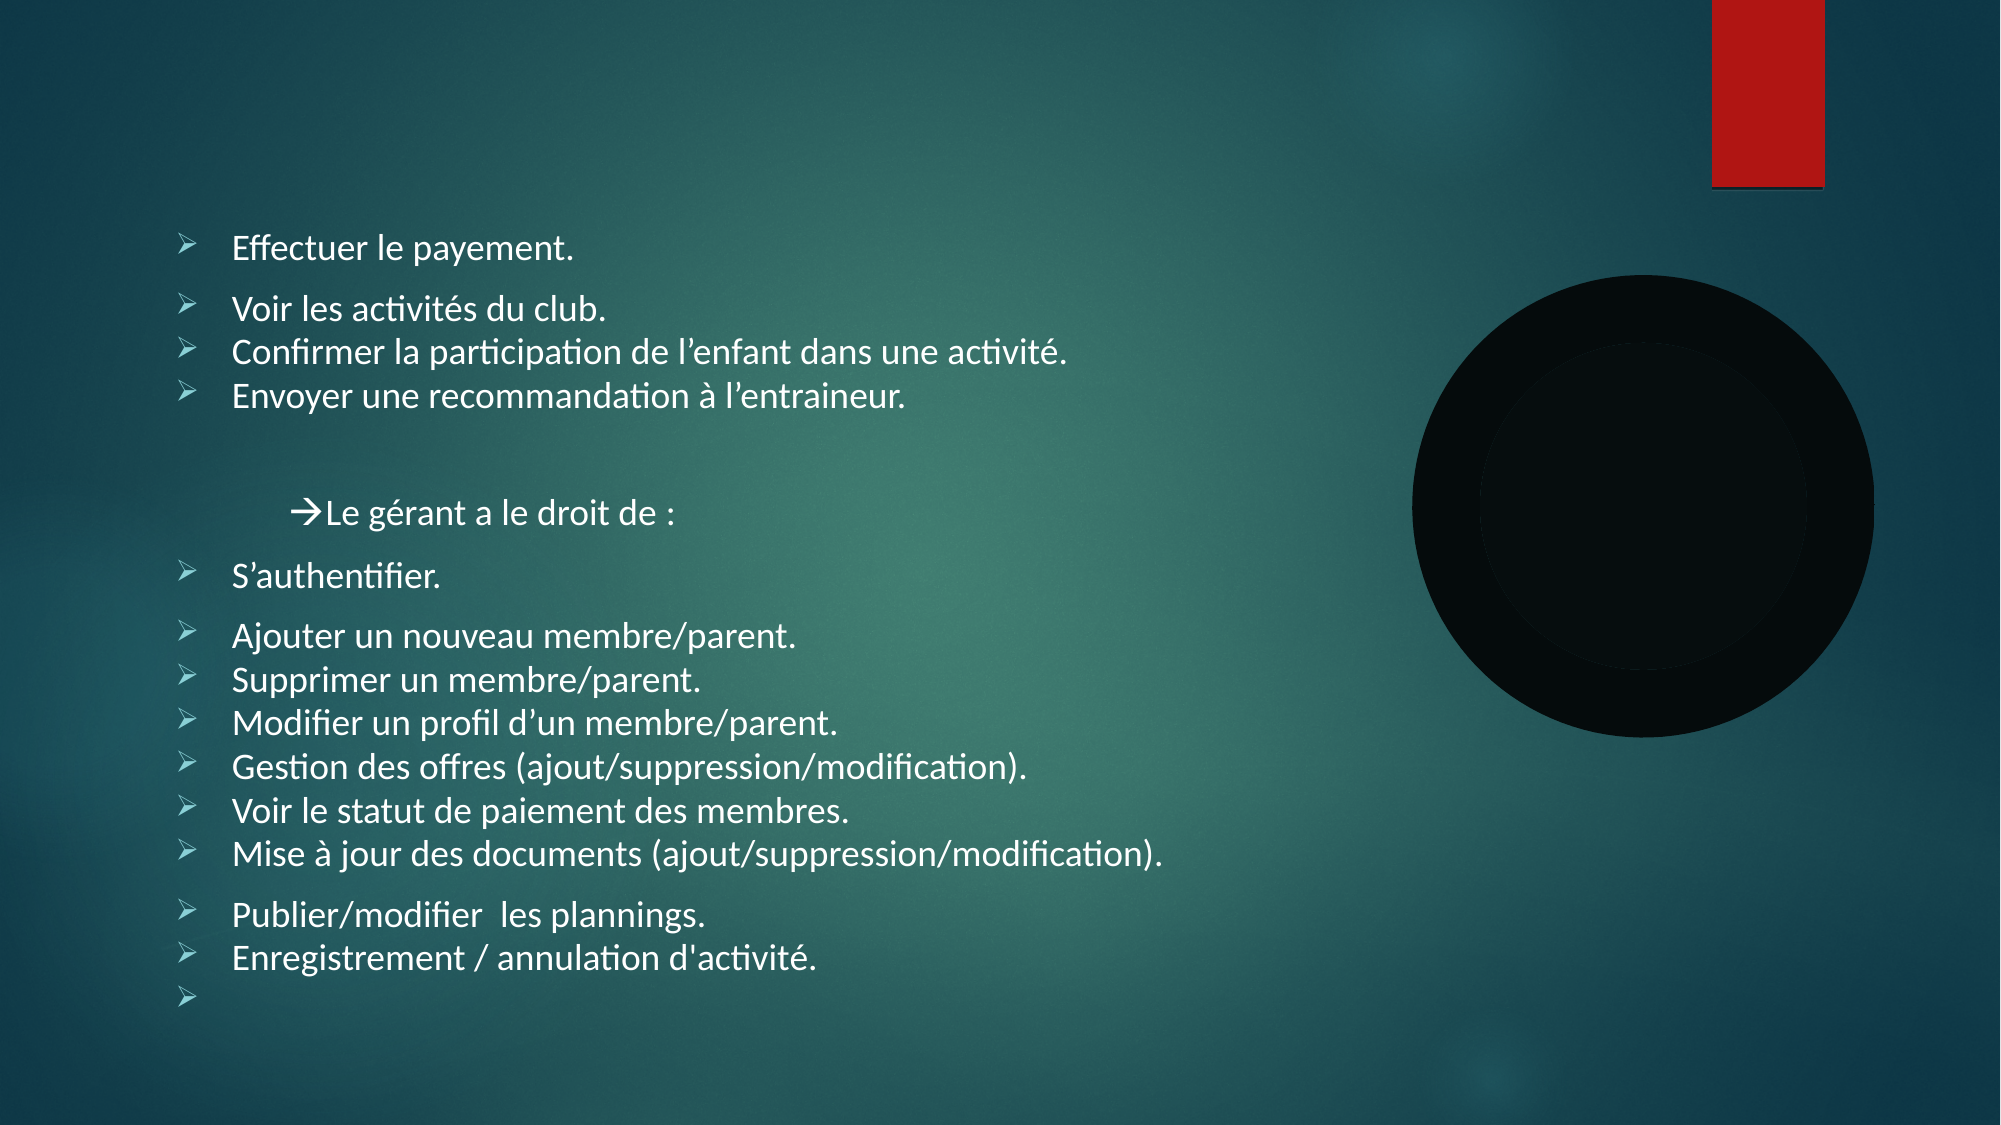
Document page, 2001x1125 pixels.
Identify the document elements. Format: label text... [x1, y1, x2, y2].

list Effectuer le payement. Voir les activités du club. Confirmer la participation de l’enfant dans une activité. Envoyer une recommandation à l’entraineur. Le gérant a le droit de : S’authentifier. Ajouter un nouveau membre/parent. Supprimer un membre/parent. Modifier un profil d’un membre/parent. Gestion des offres (ajout/suppression/modification). Voir le statut de paiement des membres. Mise à jour des documents (ajout/suppression/modification). Publier/modifier les plannings. Enregistrement / annulation d'activité. [160, 218, 1629, 1017]
